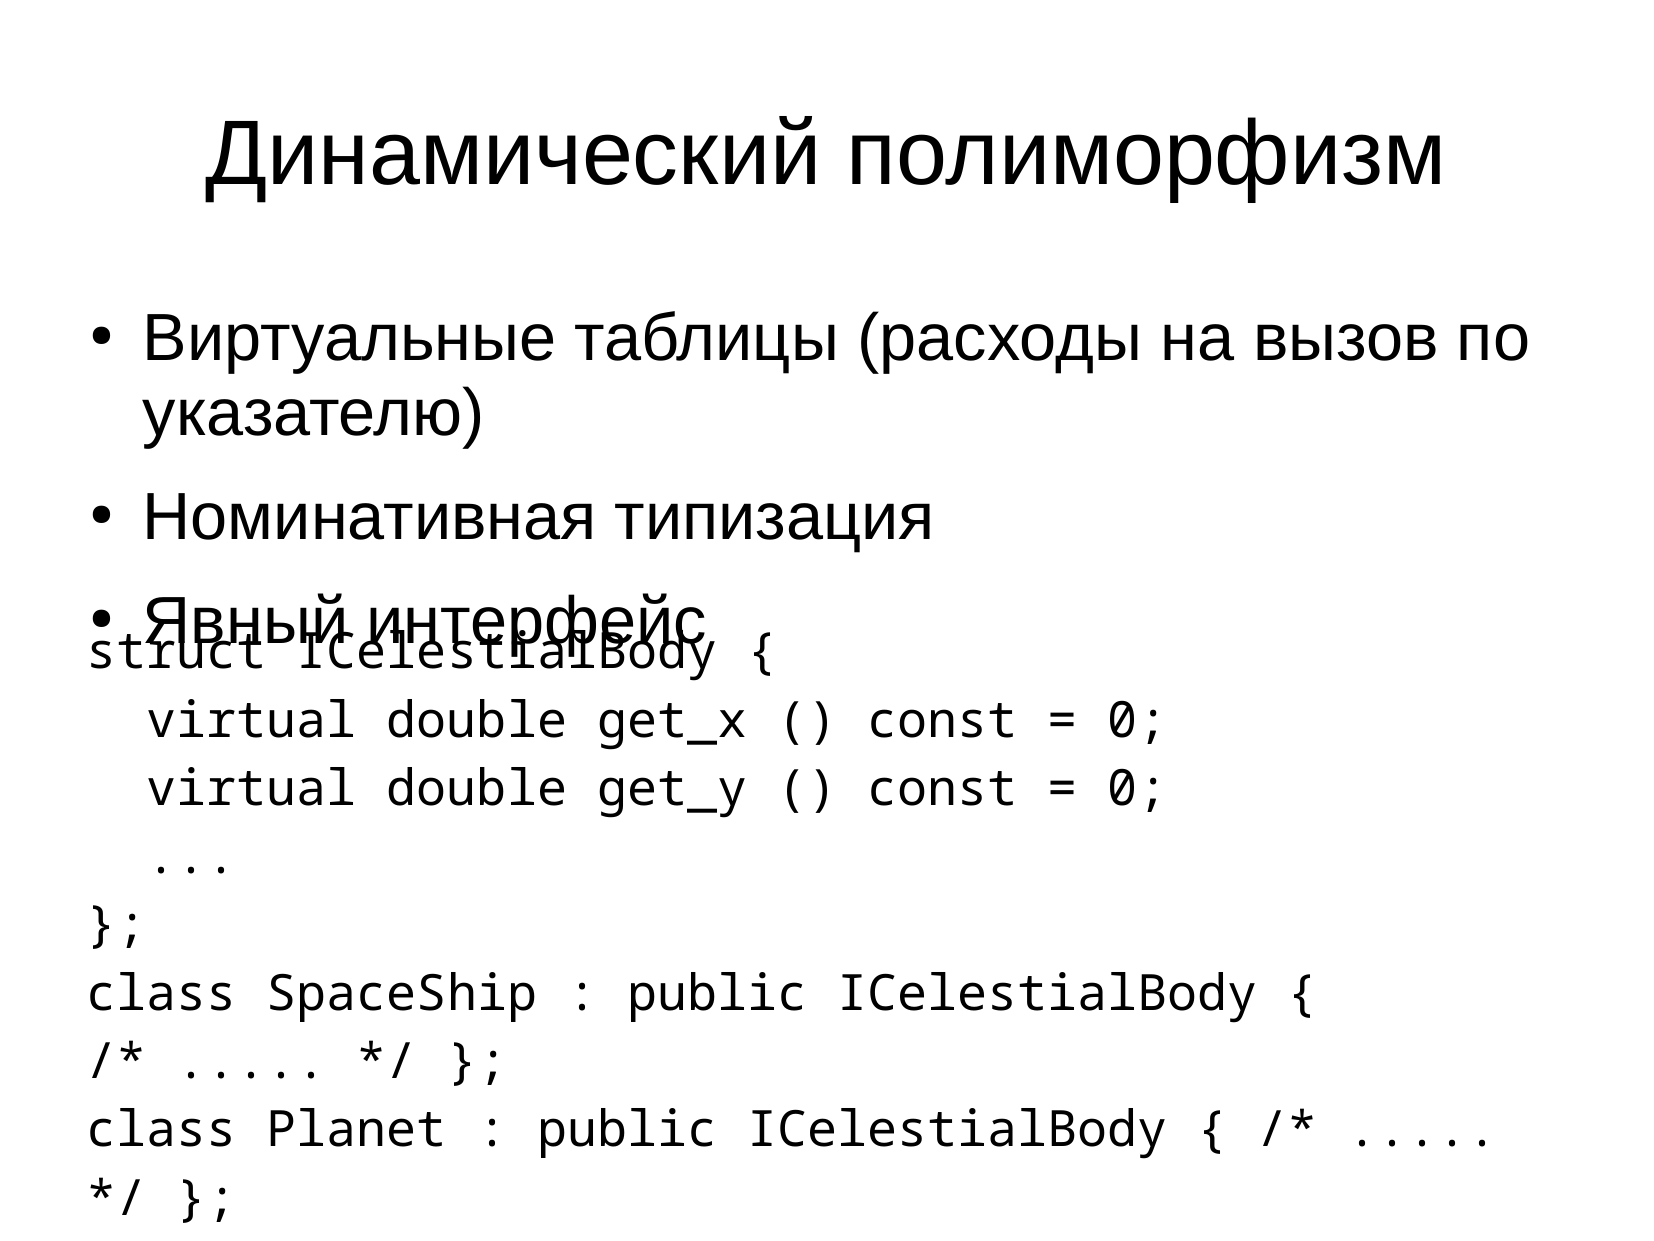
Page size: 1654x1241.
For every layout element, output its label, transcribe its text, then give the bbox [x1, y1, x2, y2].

title struct ICelestialBody { virtual double get_x () const = 0; virtual double get_y () const = 0; ... }; class SpaceShip : public ICelestialBody { /* ..... */ }; class Planet : public ICelestialBody { /* ..... */ }; [86, 688, 1576, 1157]
title Динамический полиморфизм [82, 49, 1571, 257]
list Виртуальные таблицы (расходы на вызов по указателю) Номинативная типизация Явный интерфейс [71, 300, 1561, 700]
